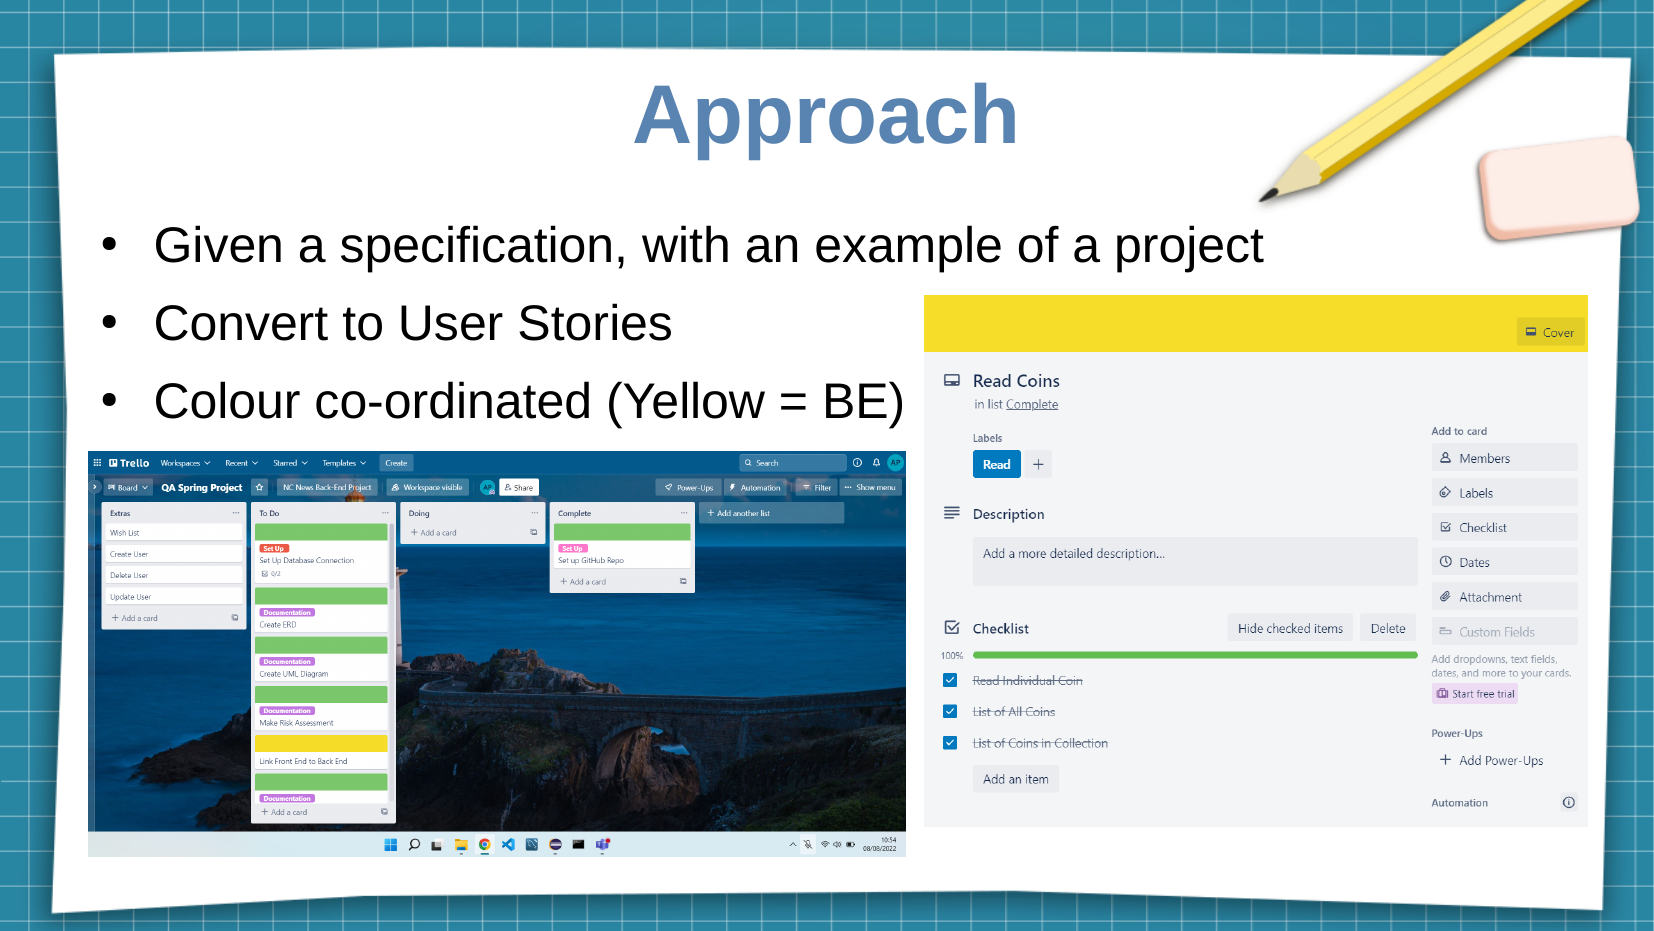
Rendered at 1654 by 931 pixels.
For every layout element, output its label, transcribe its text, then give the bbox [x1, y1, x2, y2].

picture [0, 0, 1654, 931]
list Given a specification, with an example of a project Convert to User Stories Colour co-ordinated (Yellow = BE) [82, 217, 1571, 758]
title Approach [82, 37, 1571, 193]
